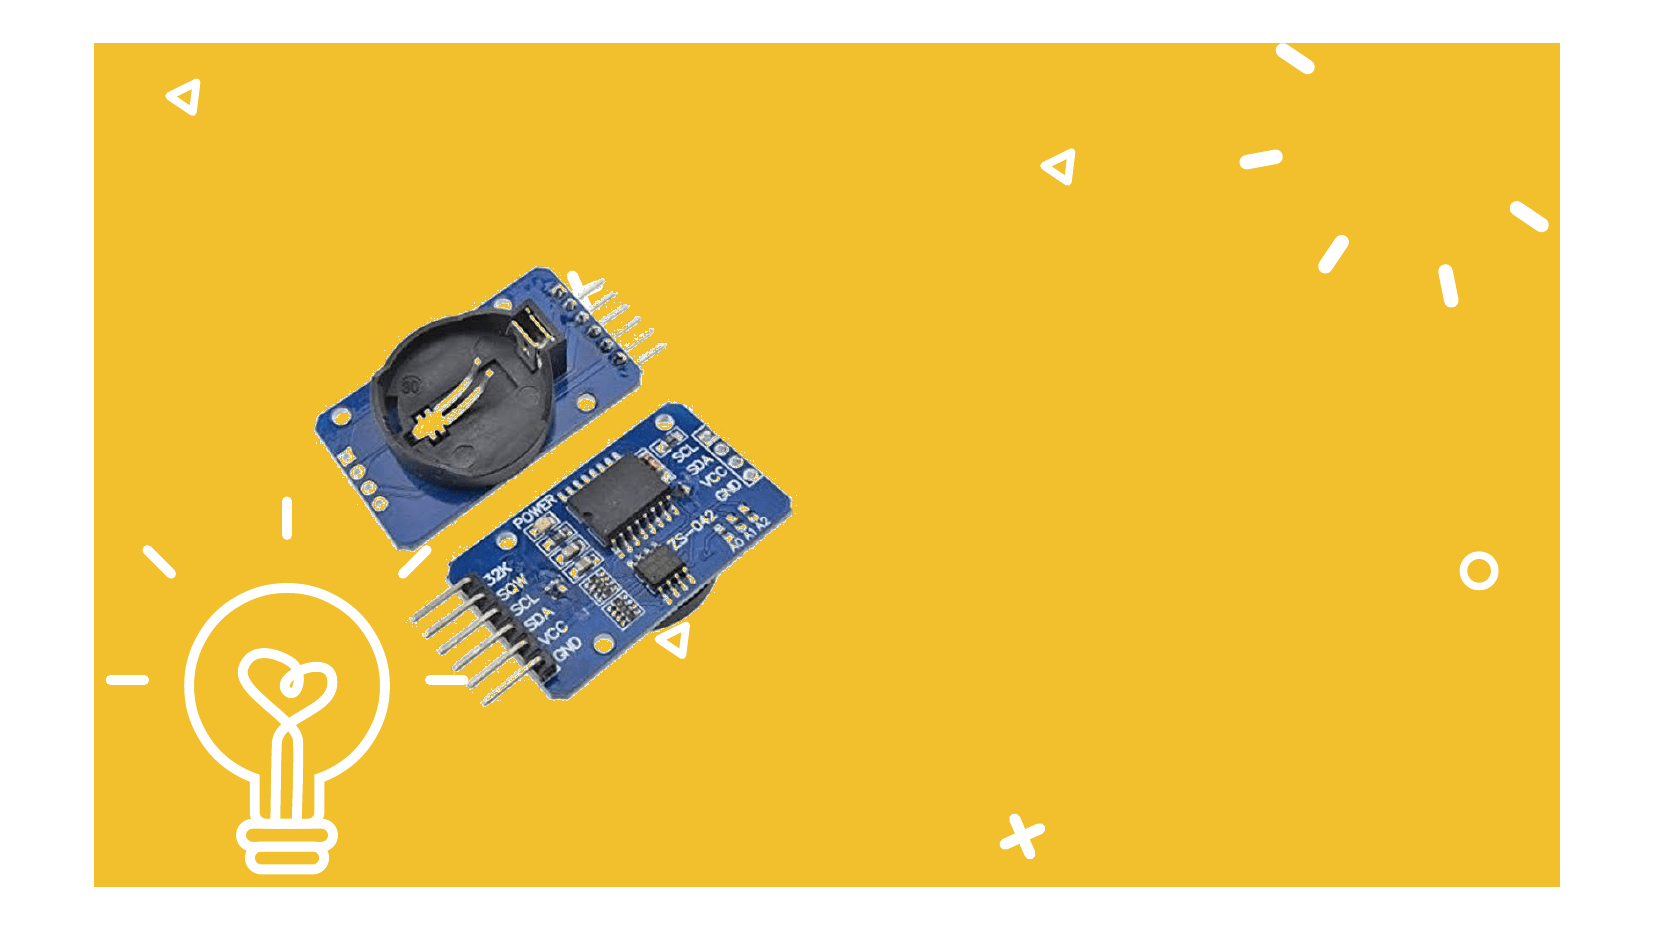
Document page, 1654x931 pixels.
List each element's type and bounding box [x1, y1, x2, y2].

picture [309, 261, 798, 709]
text_box [324, 59, 1477, 241]
